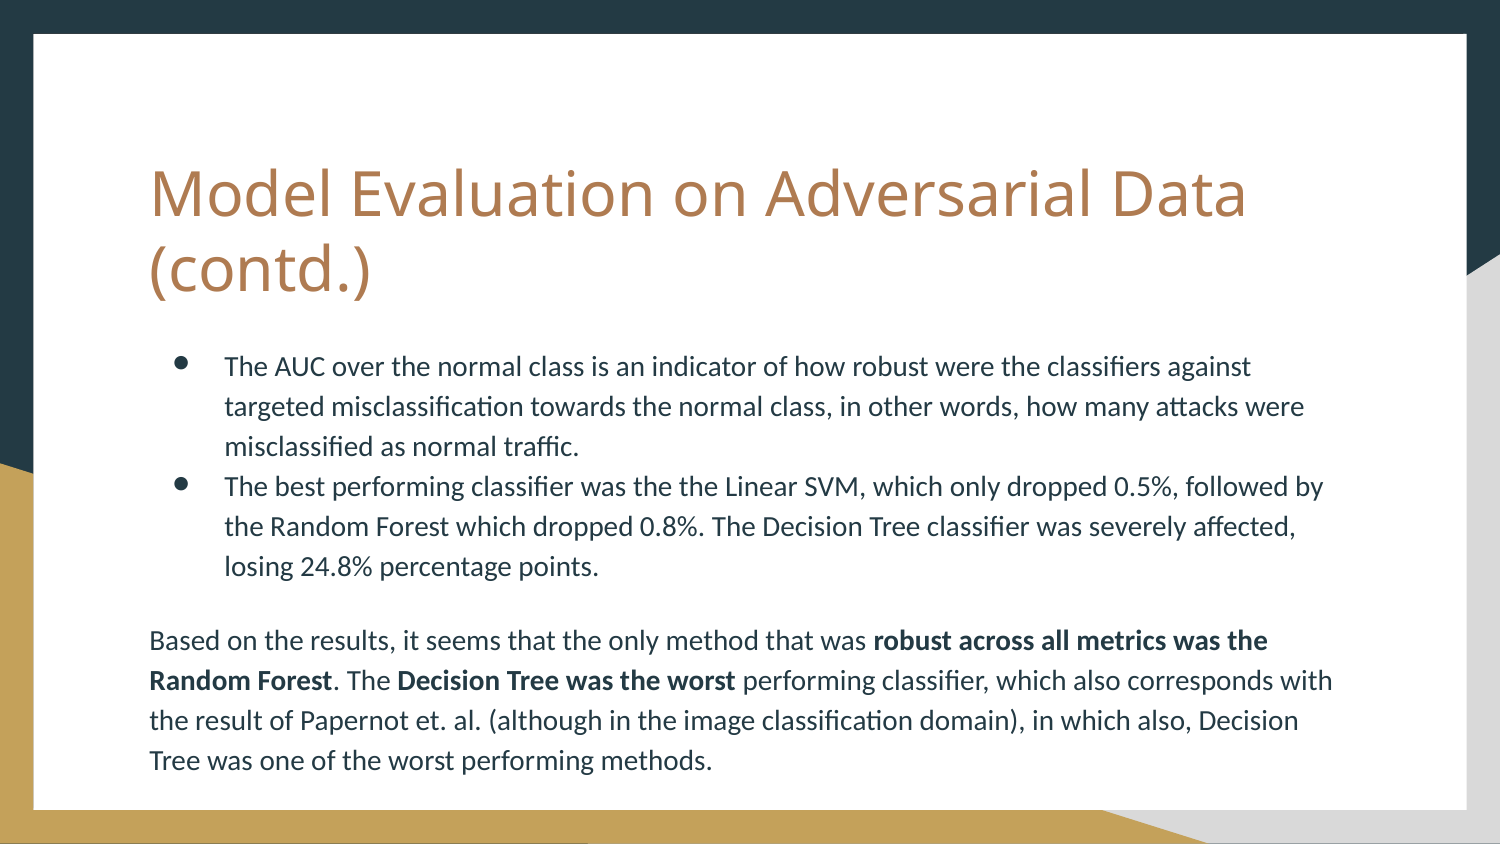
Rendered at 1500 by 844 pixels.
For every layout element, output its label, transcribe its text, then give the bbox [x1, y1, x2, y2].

list The AUC over the normal class is an indicator of how robust were the classifiers against targeted misclassification towards the normal class, in other words, how many attacks were misclassified as normal traffic. The best performing classifier was the the Linear SVM, which only dropped 0.5%, followed by the Random Forest which dropped 0.8%. The Decision Tree classifier was severely affected, losing 24.8% percentage points. Based on the results, it seems that the only method that was robust across all metrics was the Random Forest. The Decision Tree was the worst performing classifier, which also corresponds with the result of Papernot et. al. (although in the image classification domain), in which also, Decision Tree was one of the worst performing methods. [134, 326, 1366, 729]
title Model Evaluation on Adversarial Data (contd.) [134, 138, 1366, 296]
